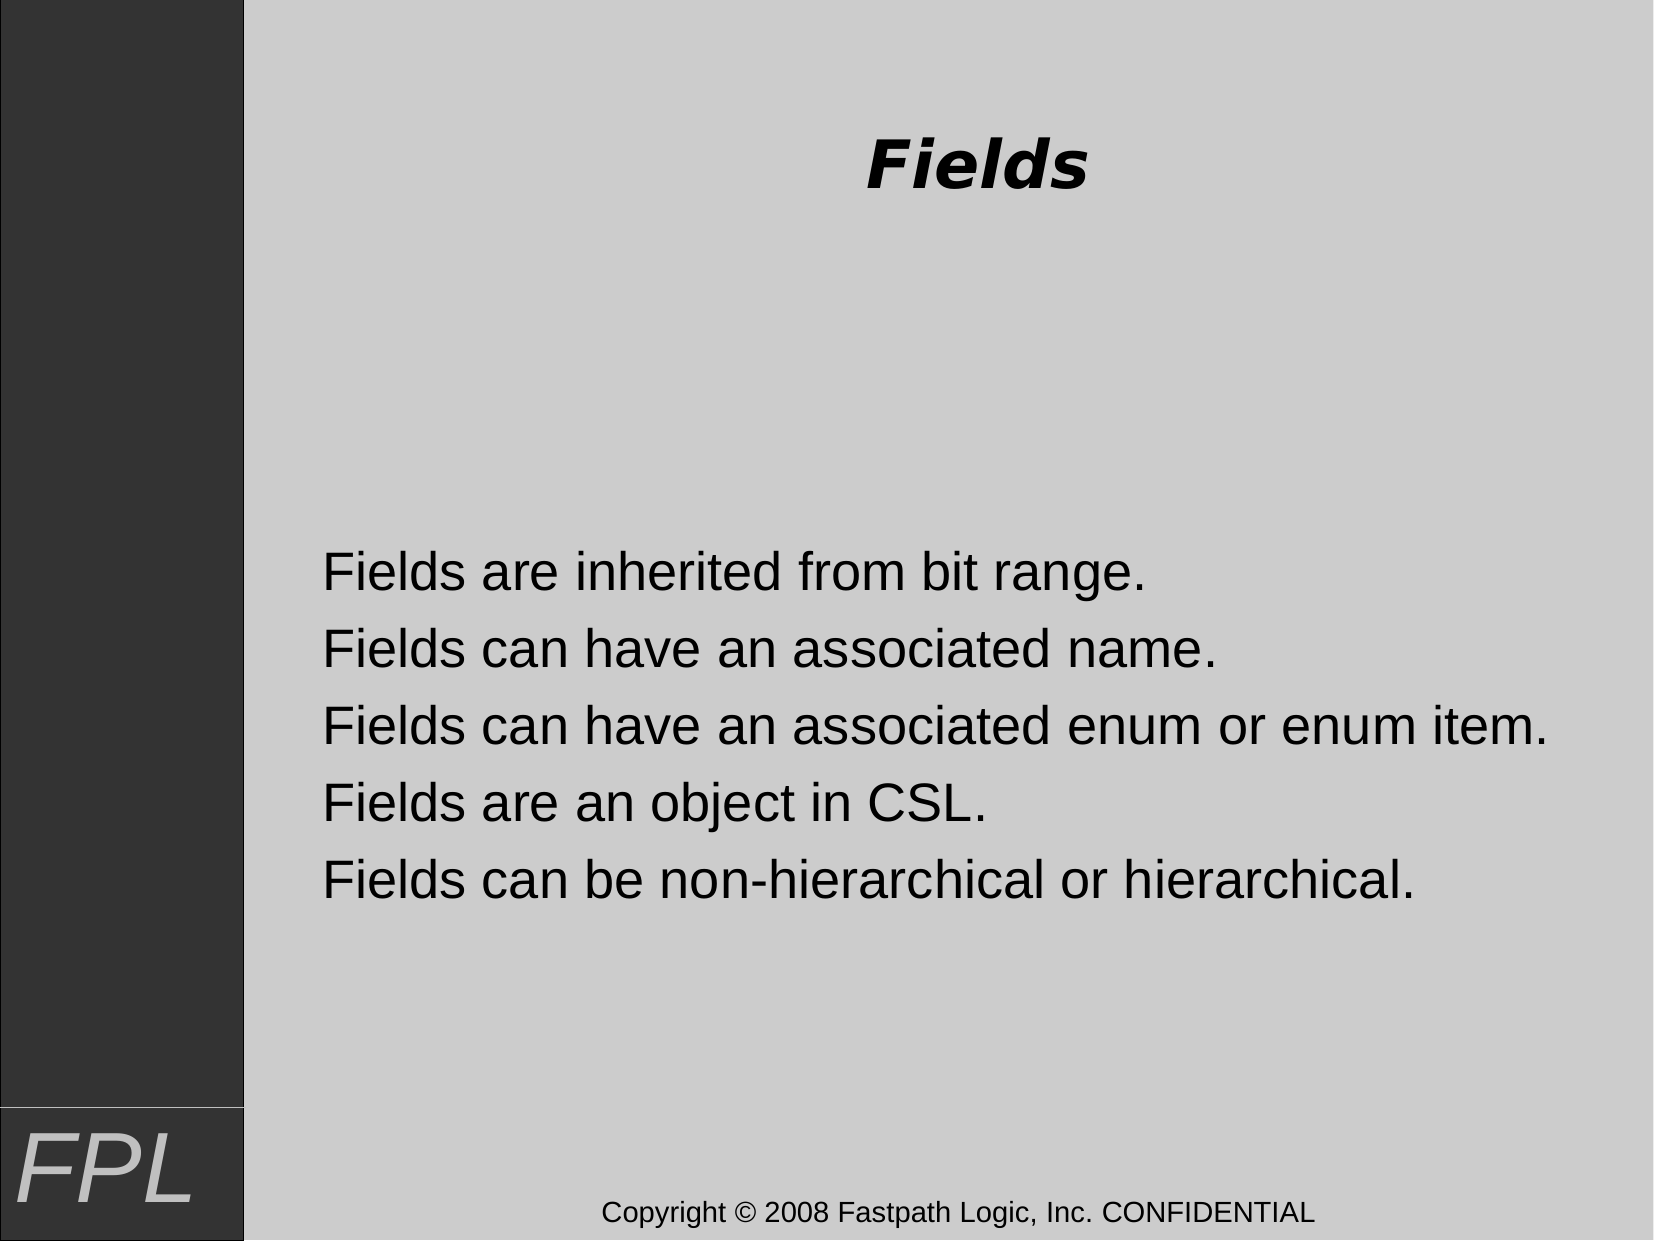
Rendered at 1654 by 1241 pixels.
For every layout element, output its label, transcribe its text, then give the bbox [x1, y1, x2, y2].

subtitle Fields are inherited from bit range. Fields can have an associated name. Fields can have an associated enum or enum item. Fields are an object in CSL. Fields can be non-hierarchical or hierarchical. [322, 272, 1634, 1179]
title Fields [426, 57, 1529, 272]
